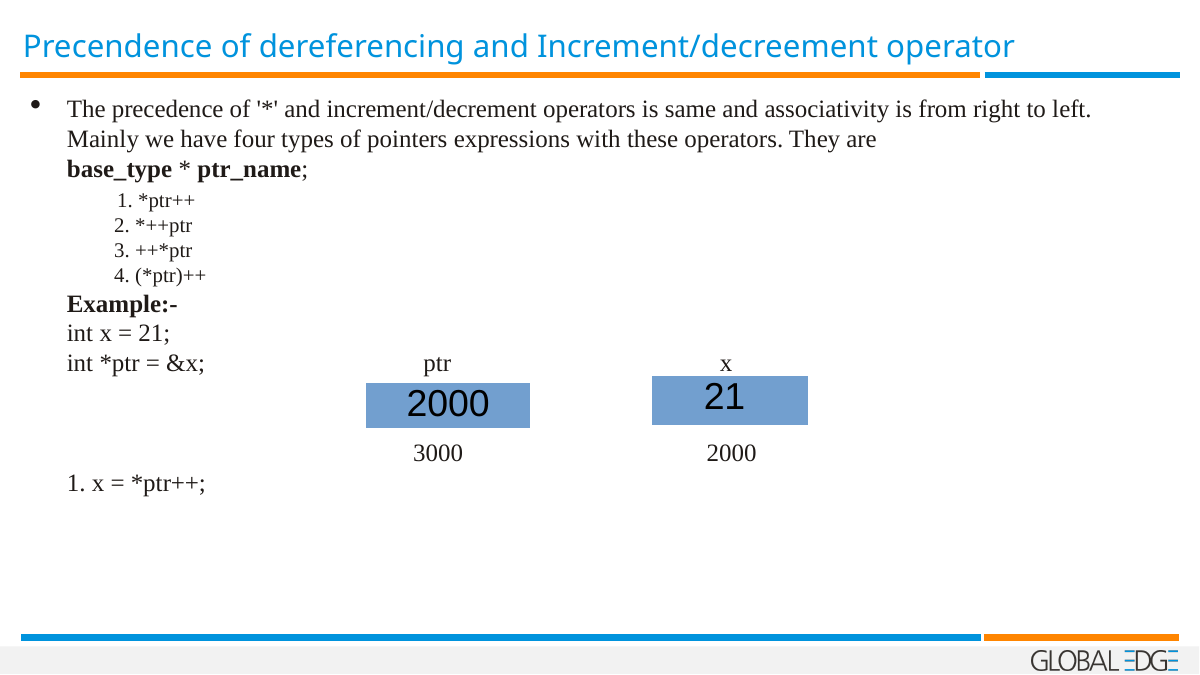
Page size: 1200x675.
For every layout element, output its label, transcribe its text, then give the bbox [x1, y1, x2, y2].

text_box The precedence of '*' and increment/decrement operators is same and associativity is from right to left. Mainly we have four types of pointers expressions with these operators. They are base_type * ptr_name; 1. *ptr++ 2. *++ptr 3. ++*ptr 4. (*ptr)++ Example:- int x = 21; int *ptr = &x; ptr x 3000 2000 1. x = *ptr++; [20, 86, 1178, 626]
text_box Precendence of dereferencing and Increment/decreement operator [0, 19, 1146, 71]
picture [1031, 650, 1178, 671]
table_header 21 [652, 376, 808, 425]
table_header 2000 [366, 383, 530, 428]
